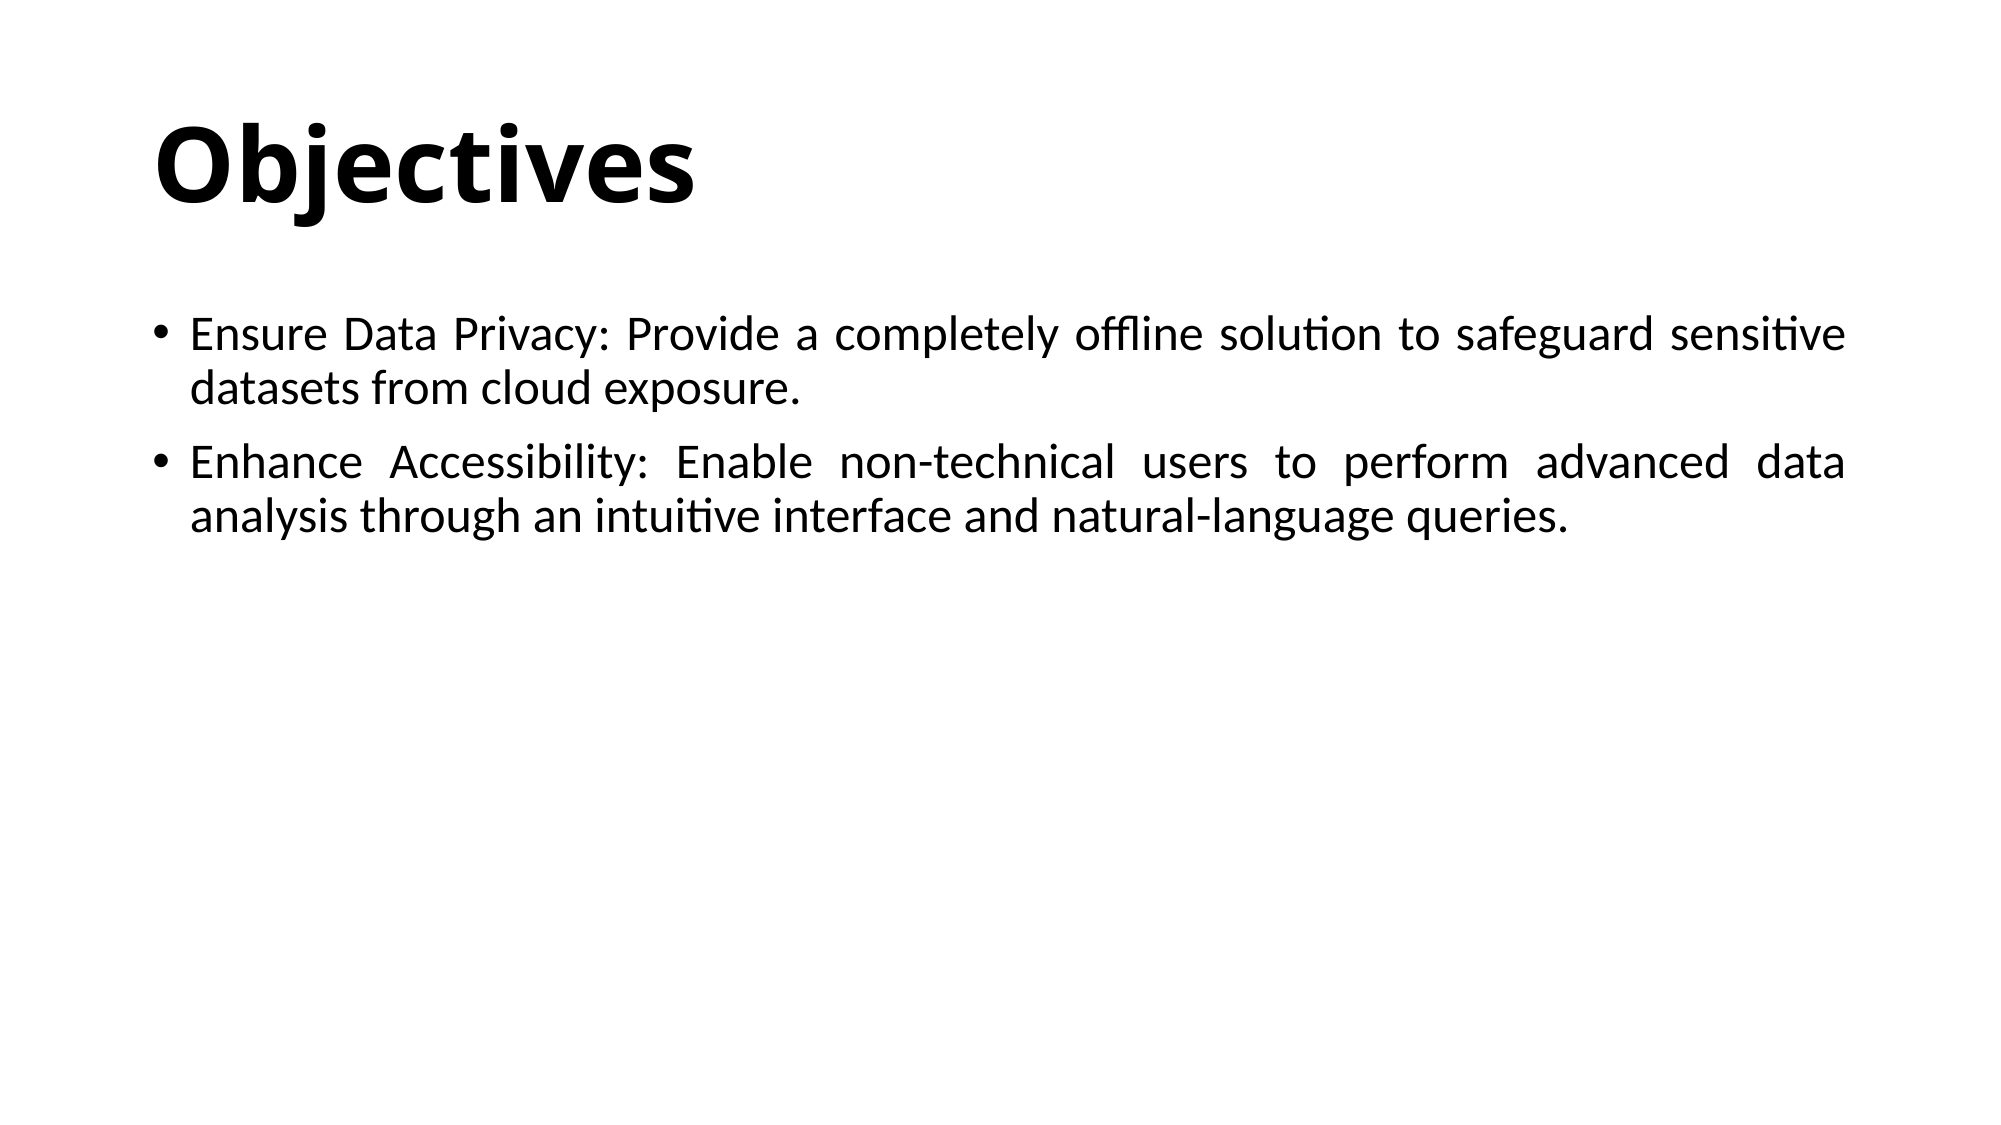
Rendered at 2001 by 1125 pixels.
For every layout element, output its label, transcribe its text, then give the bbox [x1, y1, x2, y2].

list Ensure Data Privacy: Provide a completely offline solution to safeguard sensitive datasets from cloud exposure. Enhance Accessibility: Enable non-technical users to perform advanced data analysis through an intuitive interface and natural-language queries. [137, 299, 1863, 1014]
title Objectives [137, 59, 1863, 278]
